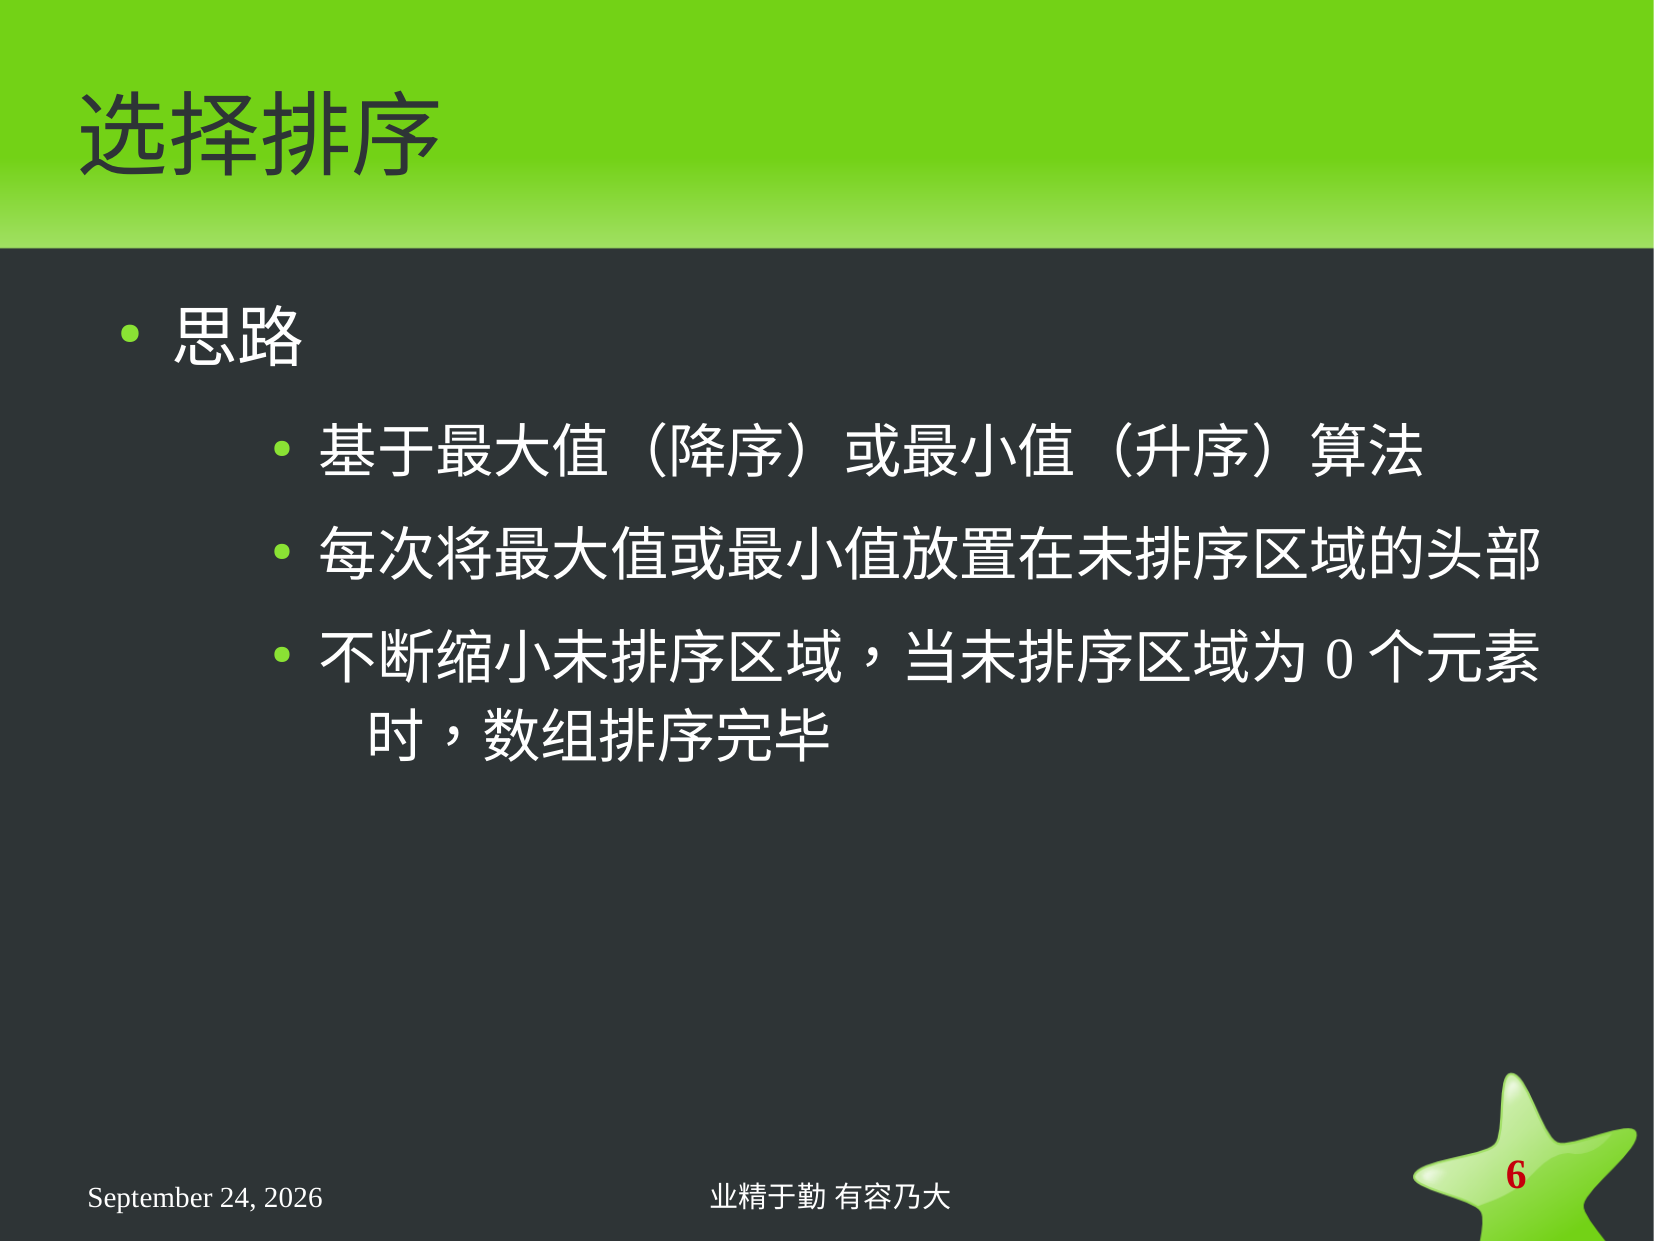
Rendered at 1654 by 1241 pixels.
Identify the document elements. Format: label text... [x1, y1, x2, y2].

list 思路 基于最大值（降序）或最小值（升序）算法 每次将最大值或最小值放置在未排序区域的头部 不断缩小未排序区域，当未排序区域为0个元素时，数组排序完毕 [82, 290, 1571, 1109]
title 选择排序 [76, 29, 1565, 237]
picture [0, 0, 1654, 1241]
